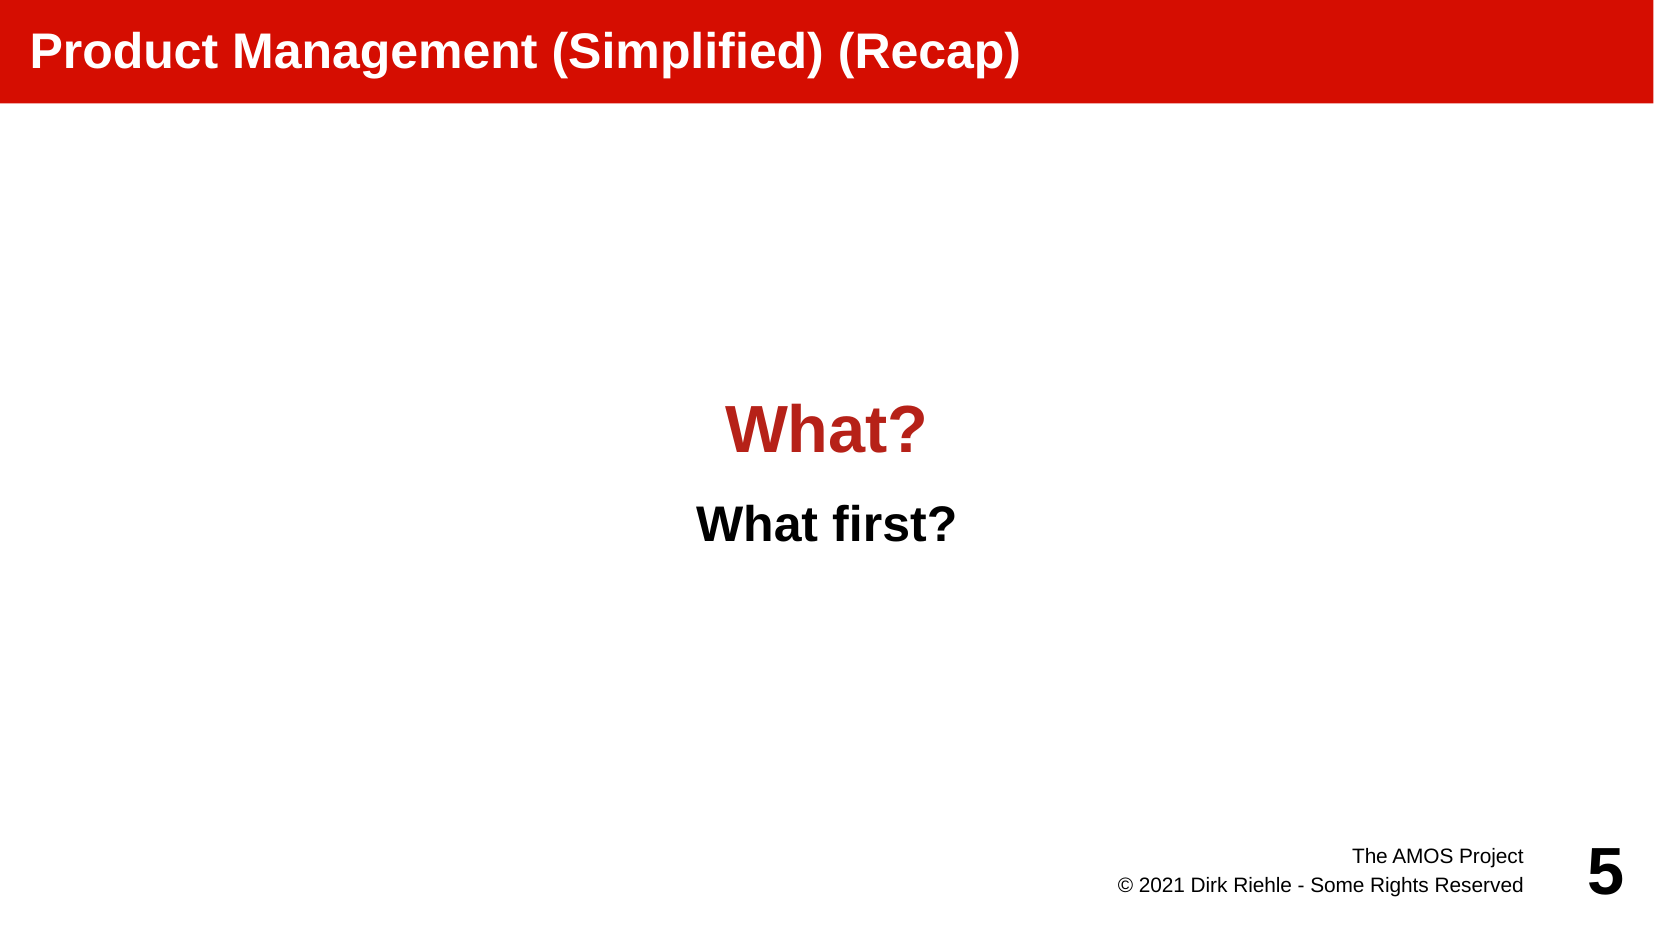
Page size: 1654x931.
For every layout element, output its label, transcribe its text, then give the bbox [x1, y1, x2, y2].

subtitle What? What first? [29, 132, 1625, 813]
title Product Management (Simplified) (Recap) [0, 0, 1654, 104]
